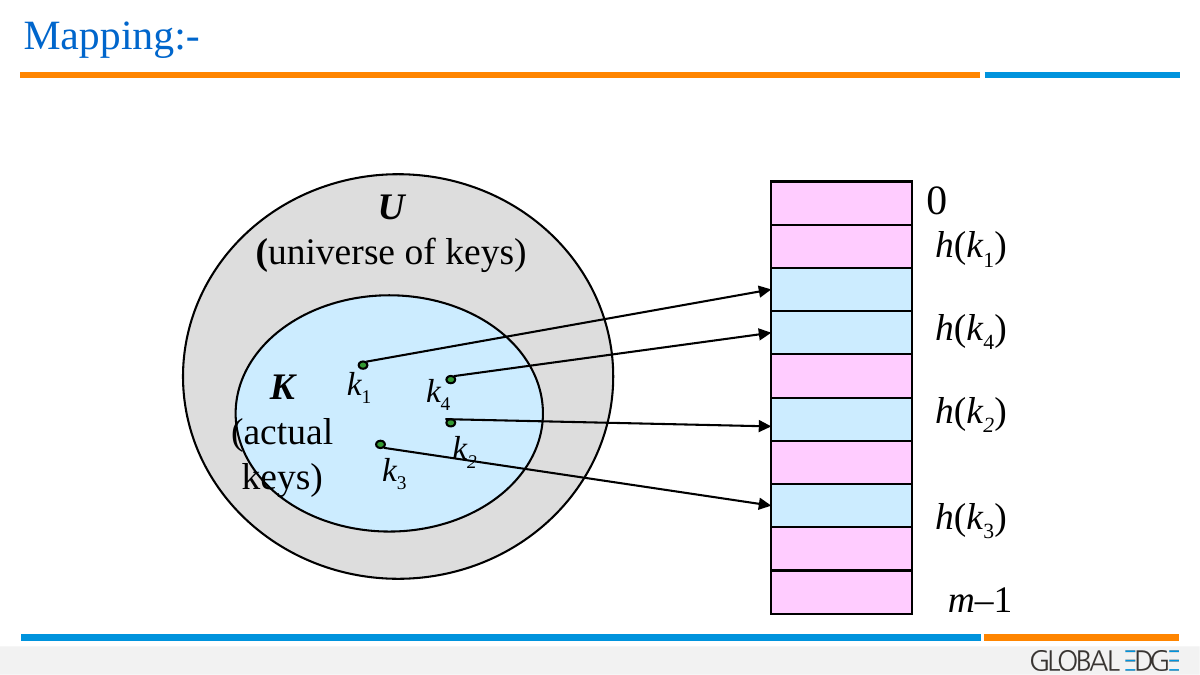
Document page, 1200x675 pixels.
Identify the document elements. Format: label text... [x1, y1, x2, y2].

text_box [183, 226, 605, 485]
text_box h(k4) [920, 295, 1022, 362]
text_box [232, 321, 612, 579]
text_box U (universe of keys) [240, 174, 542, 280]
text_box [771, 572, 912, 614]
text_box 0 [911, 165, 963, 231]
text_box k1 [332, 354, 387, 416]
text_box k2 [437, 457, 492, 480]
text_box [771, 226, 912, 441]
text_box h(k1) [920, 212, 1022, 280]
text_box k2 [437, 421, 492, 462]
text_box [492, 422, 608, 476]
text_box k4 [411, 361, 466, 423]
text_box h(k2) [920, 377, 1022, 445]
text_box h(k3) [920, 483, 1022, 551]
title Mapping:- [23, 0, 1182, 71]
text_box [771, 442, 912, 569]
text_box m–1 [933, 566, 1028, 628]
text_box k3 [367, 440, 422, 502]
picture [1031, 650, 1179, 671]
text_box K (actual keys) [216, 354, 349, 505]
text_box 0 [931, 188, 941, 212]
text_box [466, 356, 614, 421]
text_box [771, 181, 911, 224]
